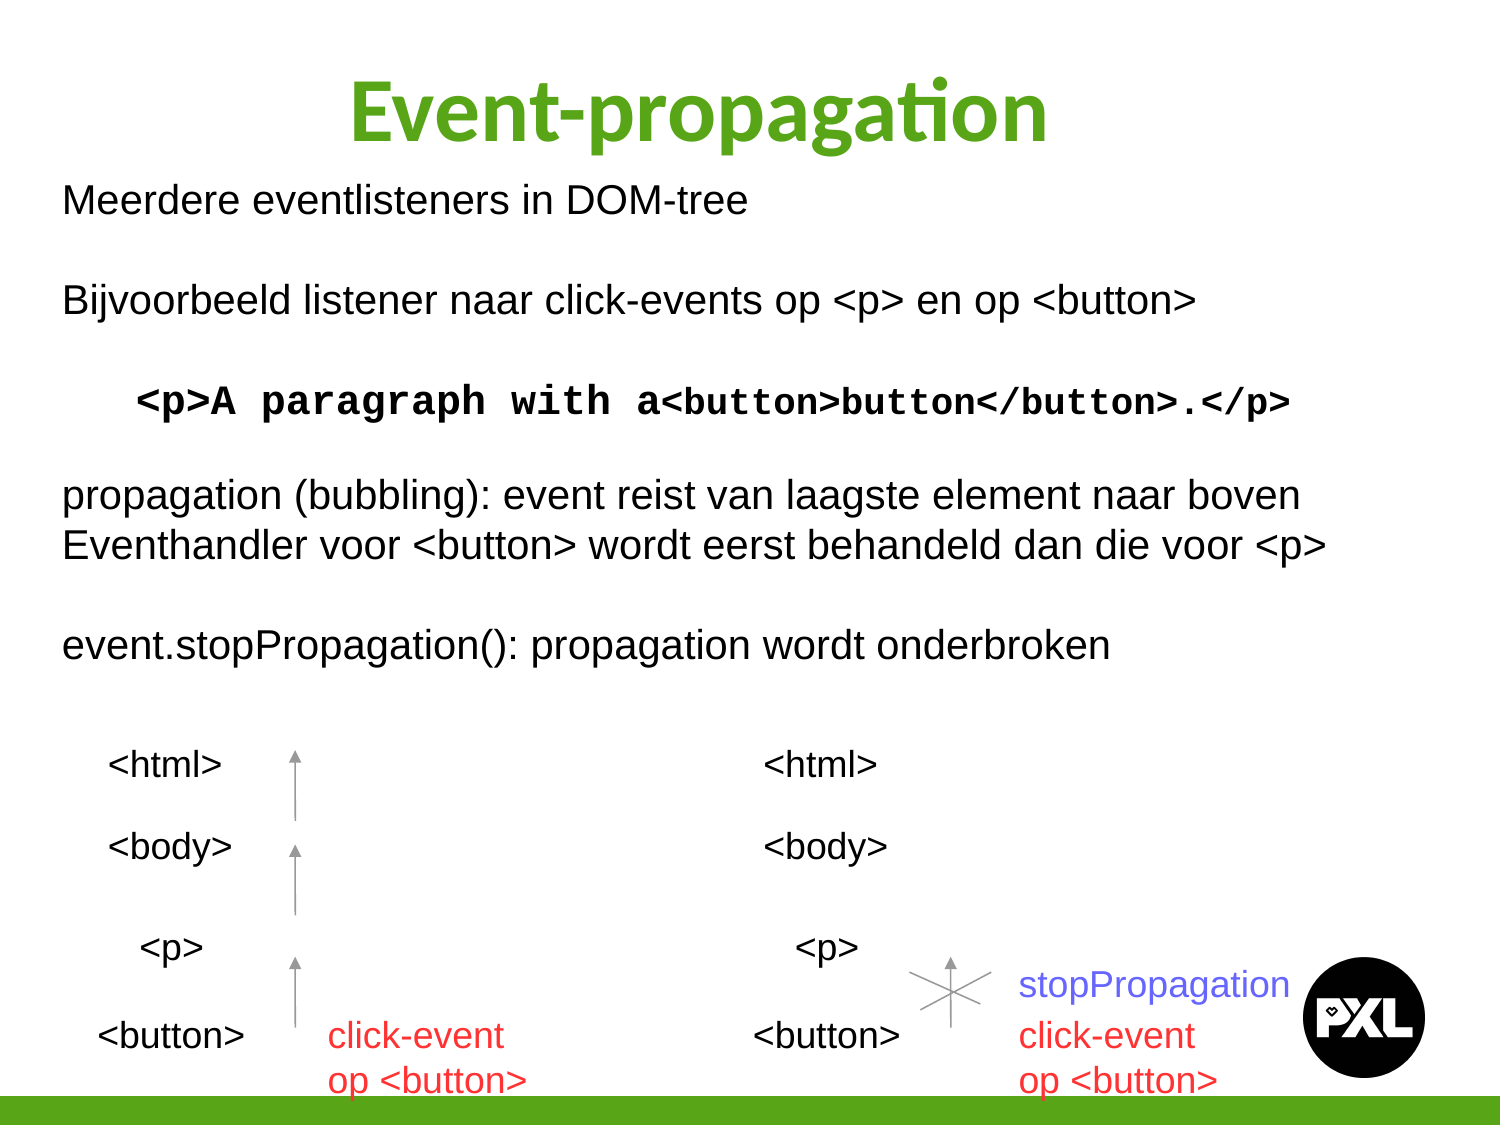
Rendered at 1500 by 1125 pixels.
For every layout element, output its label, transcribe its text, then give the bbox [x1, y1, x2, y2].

text_box <html> [738, 732, 1034, 789]
picture [1303, 957, 1425, 1078]
text_box click-event op <button> [1003, 1010, 1252, 1125]
text_box <button> [82, 1003, 312, 1061]
text_box <html> [82, 732, 378, 789]
text_box Event-propagation [0, 42, 1443, 168]
text_box <body> [738, 814, 1034, 872]
text_box stopPropagation [1003, 952, 1335, 1010]
text_box <body> [82, 814, 378, 872]
text_box <button> [738, 1003, 1003, 1061]
text_box click-event op <button> [312, 1003, 579, 1125]
text_box <p> [82, 915, 378, 973]
text_box Meerdere eventlisteners in DOM-tree Bijvoorbeeld listener naar click-events op <p> en op <button> <p>A paragraph with a<button>button</button>.</p> propagation (bubbling): event reist van laagste element naar boven Eventhandler voor <button> wordt eerst behandeld dan die voor <p> event.stopPropagation(): propagation wordt onderbroken [47, 165, 1441, 690]
text_box <p> [738, 915, 1034, 973]
